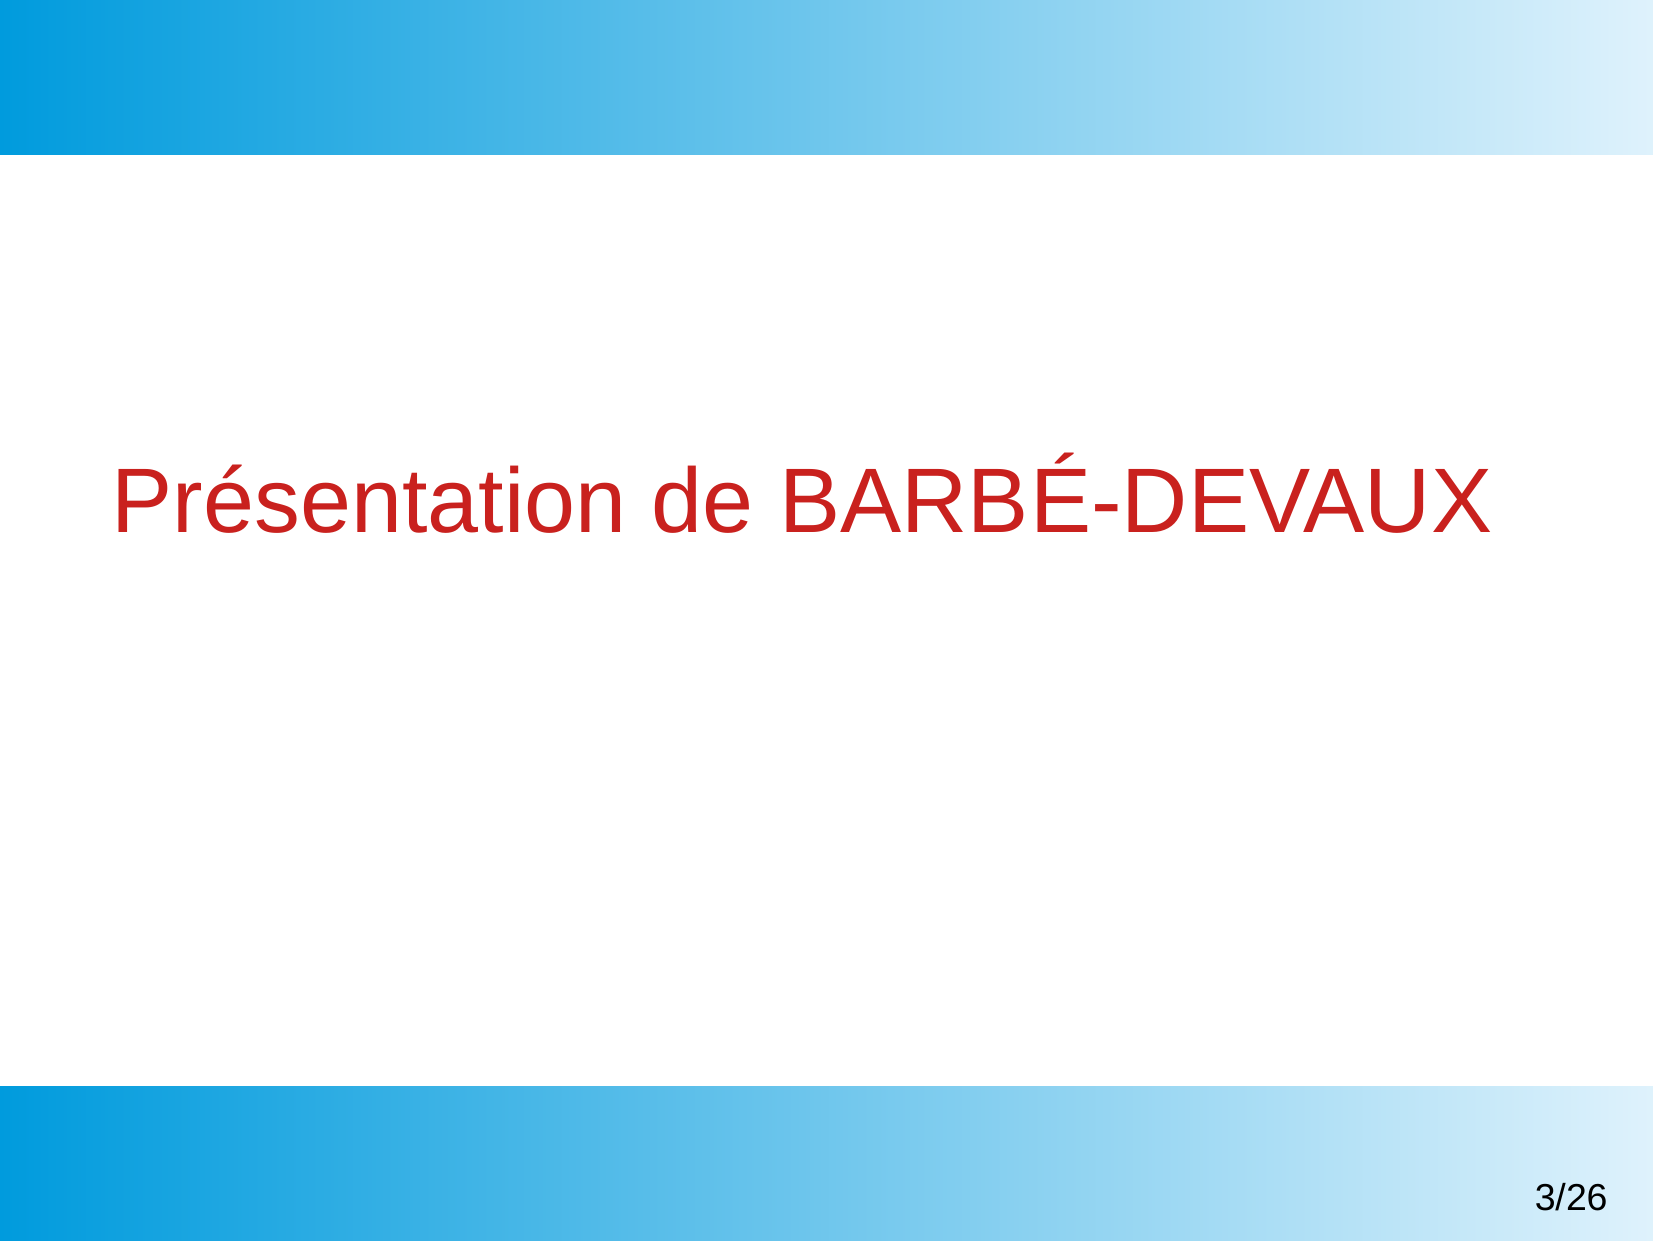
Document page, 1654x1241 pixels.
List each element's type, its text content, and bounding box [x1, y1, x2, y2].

text_box <numéro>/26 [1520, 1169, 1654, 1240]
title Présentation de BARBÉ-DEVAUX [70, 448, 1560, 554]
